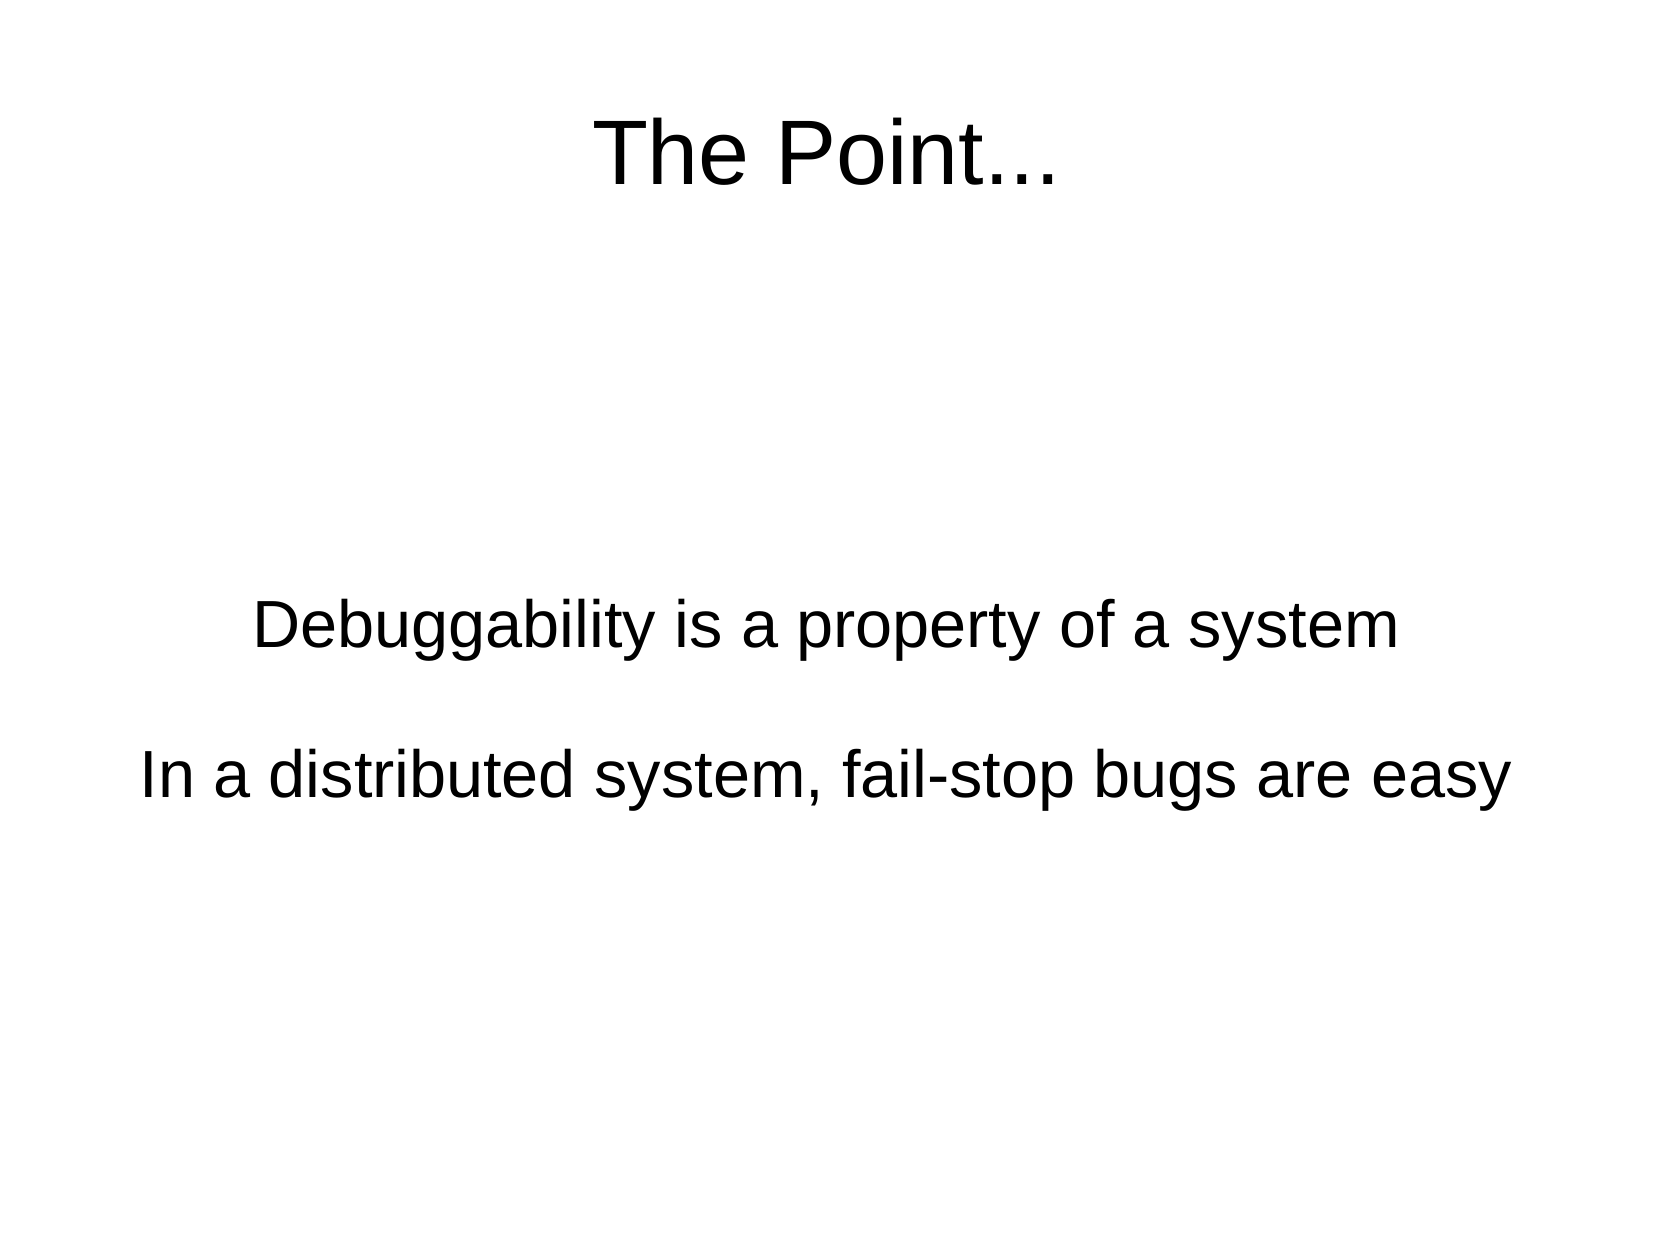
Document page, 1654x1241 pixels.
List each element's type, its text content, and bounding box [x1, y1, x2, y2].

title The Point... [82, 56, 1571, 250]
subtitle Debuggability is a property of a system In a distributed system, fail-stop bugs are easy [82, 297, 1571, 1102]
